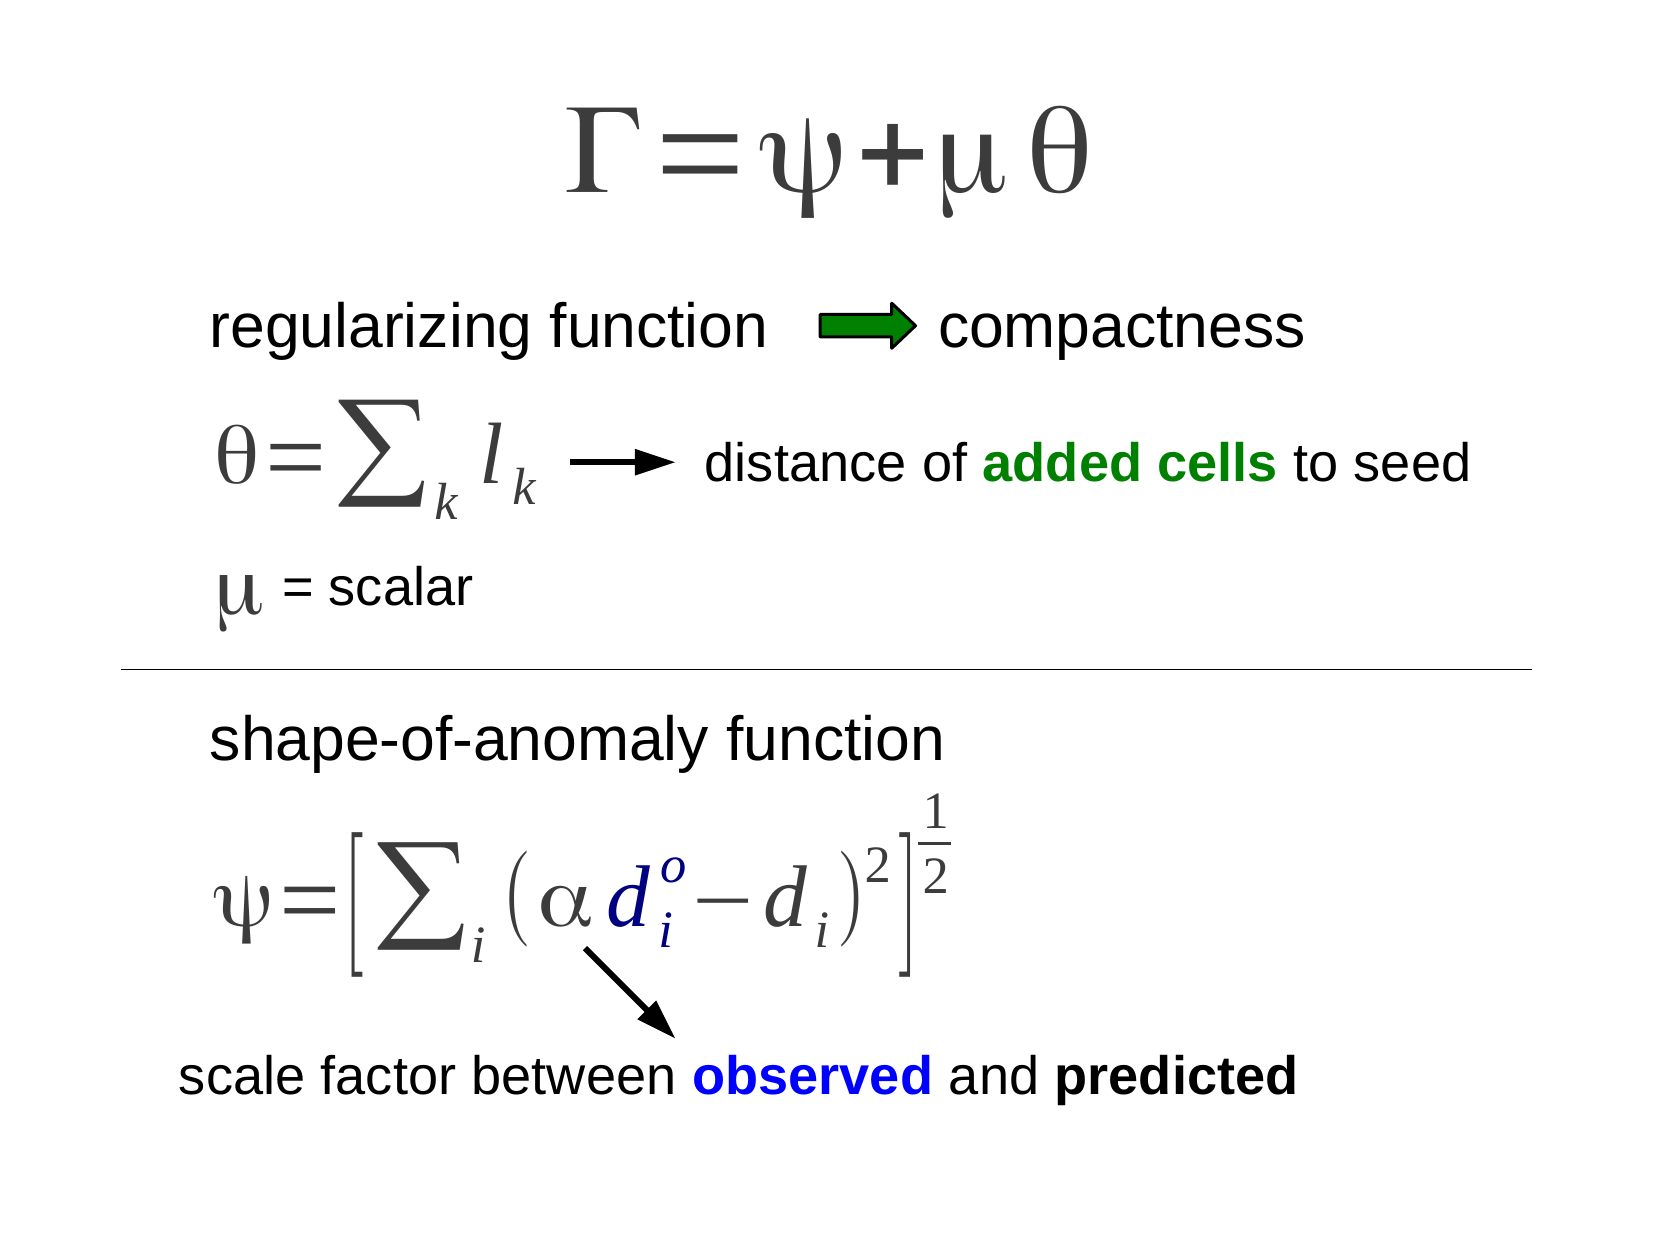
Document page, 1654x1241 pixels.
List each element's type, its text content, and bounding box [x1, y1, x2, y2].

text_box [820, 303, 916, 349]
text_box scale factor between observed and predicted [164, 1038, 1315, 1114]
text_box shape-of-anomaly function [195, 696, 961, 782]
text_box distance of added cells to seed [690, 424, 1487, 500]
text_box regularizing function [195, 283, 784, 368]
chart [203, 782, 961, 982]
chart [554, 100, 1099, 226]
text_box compactness [923, 283, 1321, 368]
chart [207, 393, 547, 532]
chart [207, 570, 273, 636]
text_box = scalar [252, 548, 489, 625]
